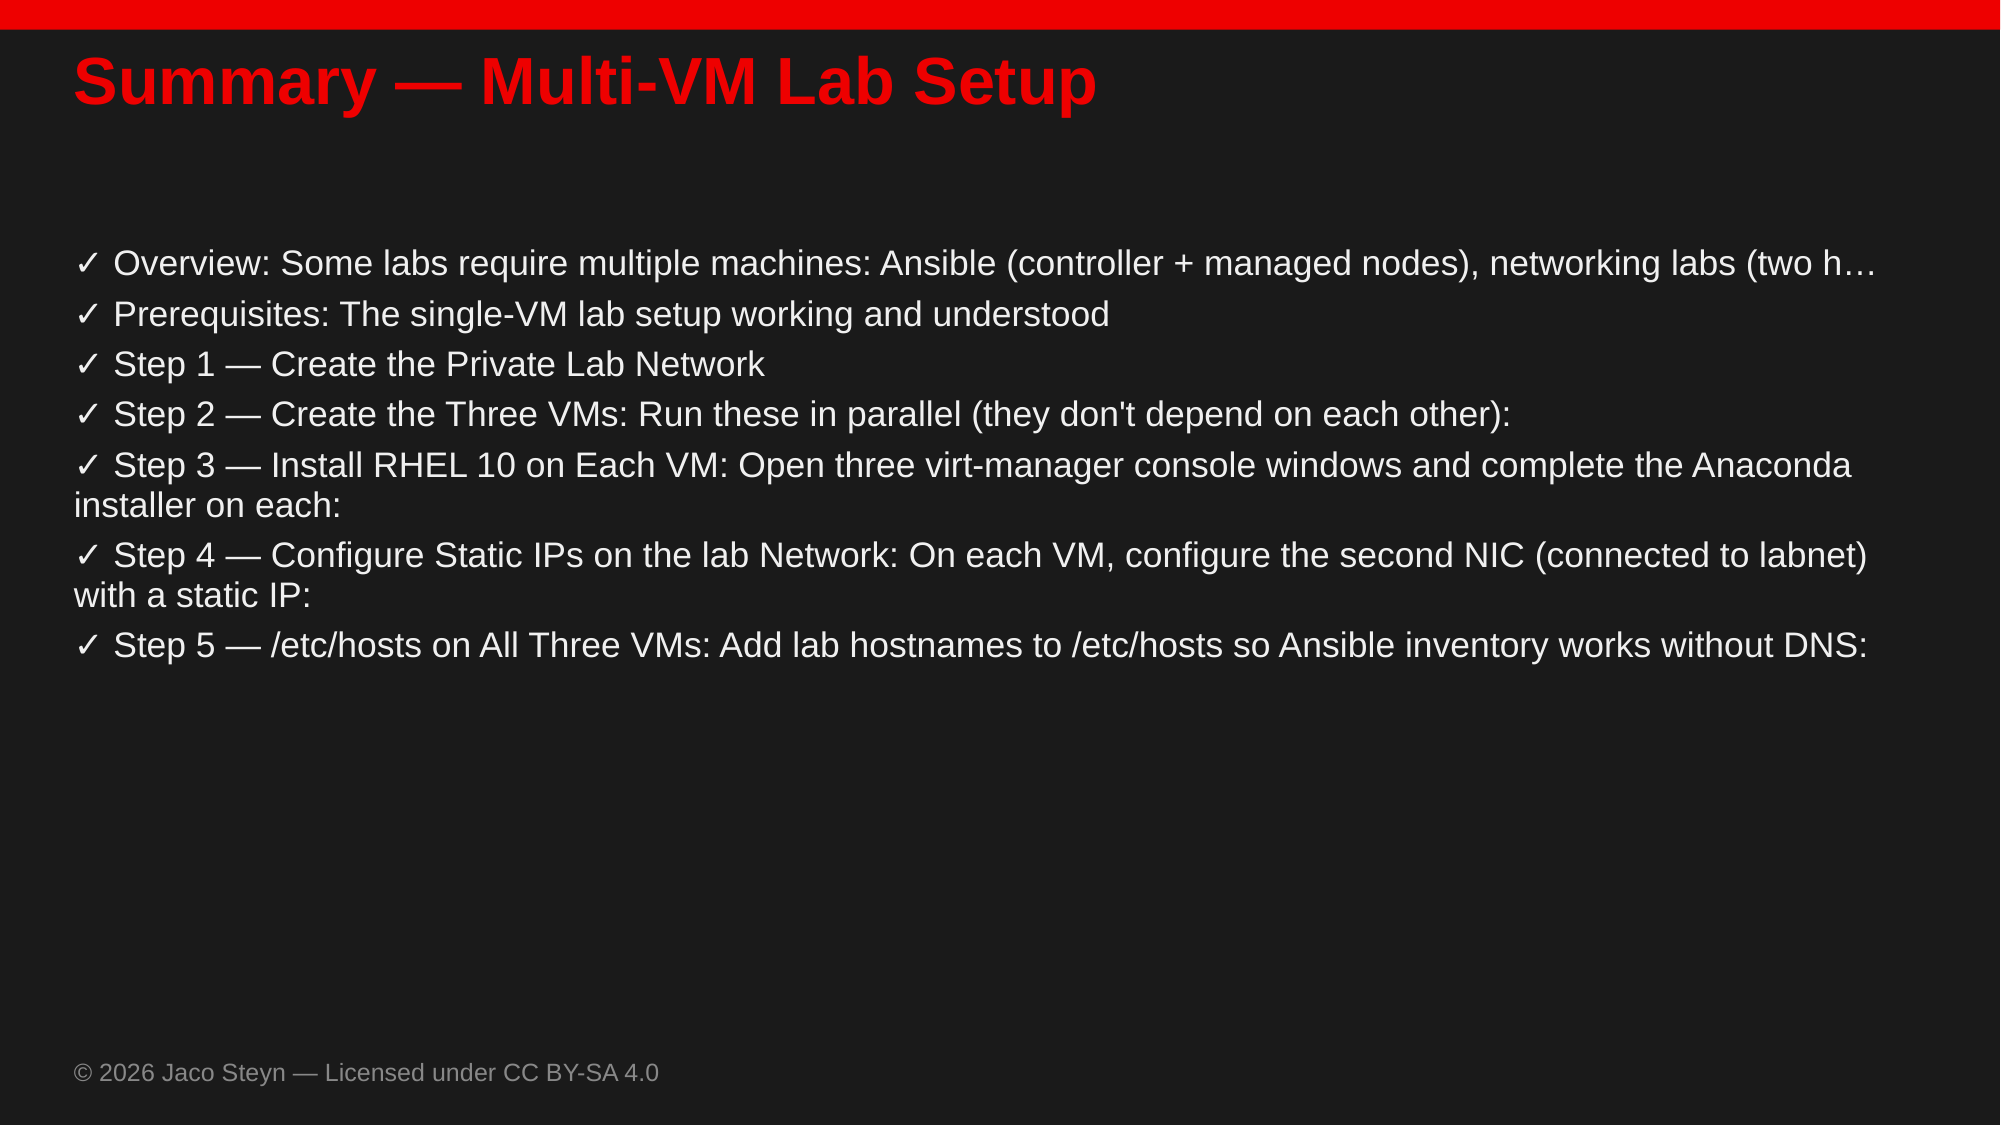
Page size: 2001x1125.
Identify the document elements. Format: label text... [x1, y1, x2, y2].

text_box [0, 0, 2001, 30]
text_box Summary — Multi-VM Lab Setup [59, 36, 1942, 208]
text_box © 2026 Jaco Steyn — Licensed under CC BY-SA 4.0 [59, 1051, 1942, 1093]
text_box ✓ Overview: Some labs require multiple machines: Ansible (controller + managed nodes), networking labs (two h… ✓ Prerequisites: The single-VM lab setup working and understood ✓ Step 1 — Create the Private Lab Network ✓ Step 2 — Create the Three VMs: Run these in parallel (they don't depend on each other): ✓ Step 3 — Install RHEL 10 on Each VM: Open three virt-manager console windows and complete the Anaconda installer on each: ✓ Step 4 — Configure Static IPs on the lab Network: On each VM, configure the second NIC (connected to labnet) with a static IP: ✓ Step 5 — /etc/hosts on All Three VMs: Add lab hostnames to /etc/hosts so Ansible inventory works without DNS: [59, 236, 1942, 1037]
